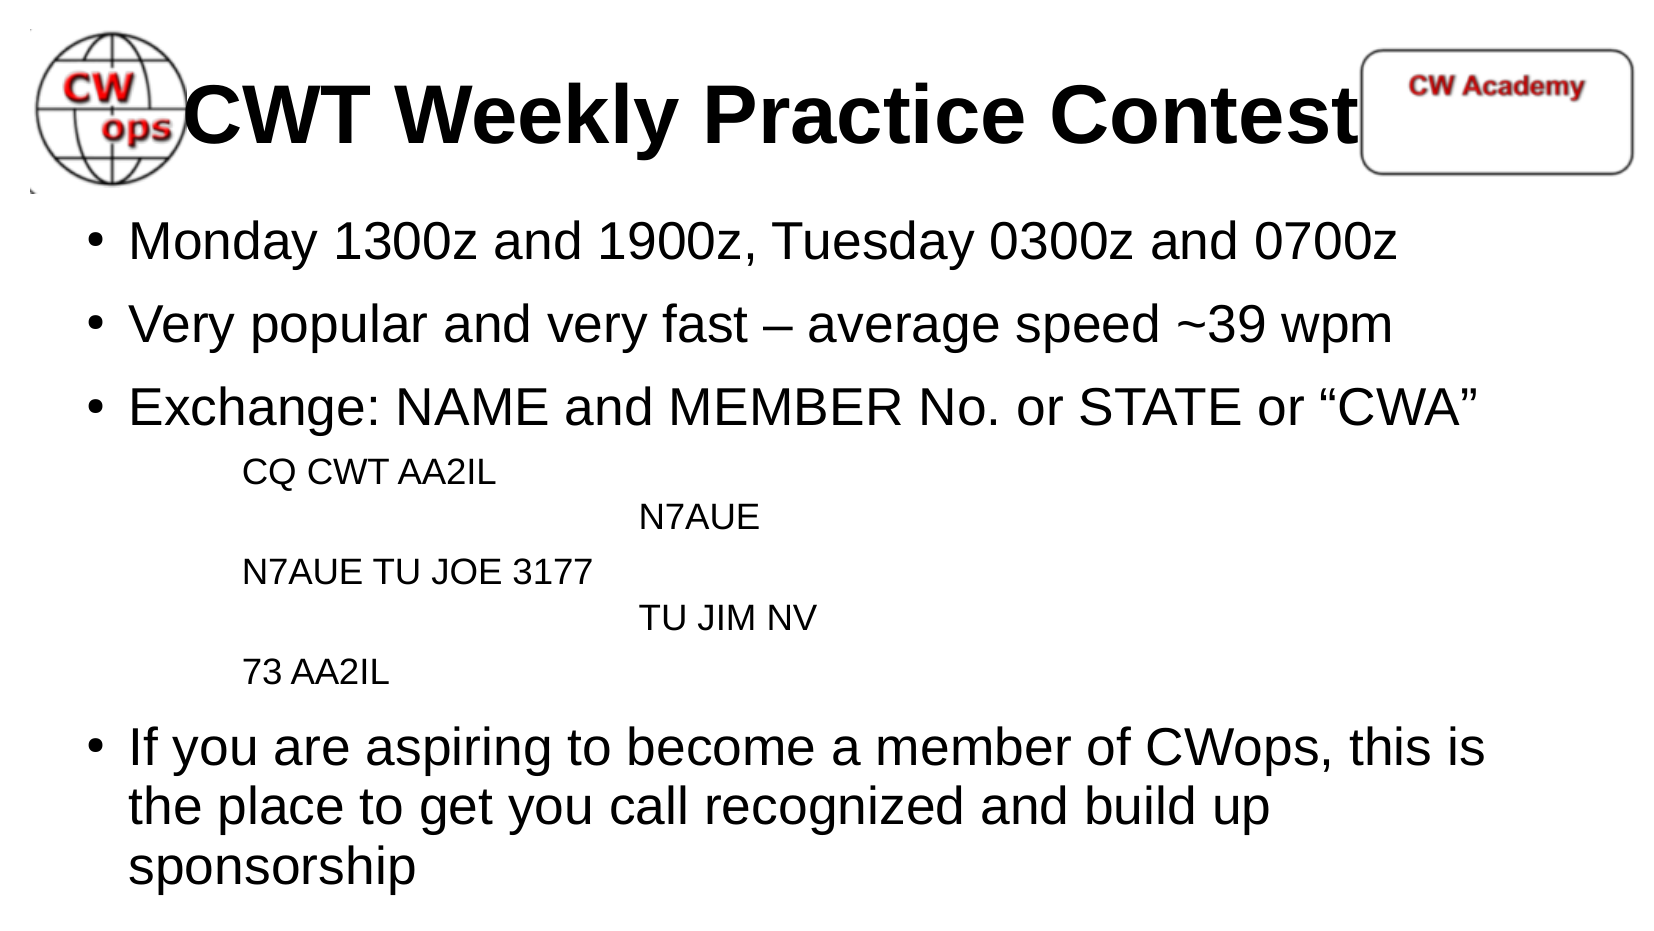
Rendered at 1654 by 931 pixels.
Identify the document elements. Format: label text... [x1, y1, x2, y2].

picture [30, 29, 187, 37]
title CWT Weekly Practice Contest [26, 37, 1516, 193]
picture [1516, 37, 1640, 186]
list Monday 1300z and 1900z, Tuesday 0300z and 0700z Very popular and very fast – average speed ~39 wpm Exchange: NAME and MEMBER No. or STATE or “CWA” CQ CWT AA2IL N7AUE N7AUE TU JOE 3177 TU JIM NV 73 AA2IL If you are aspiring to become a member of CWops, this is the place to get you call recognized and build up sponsorship [71, 210, 1561, 901]
